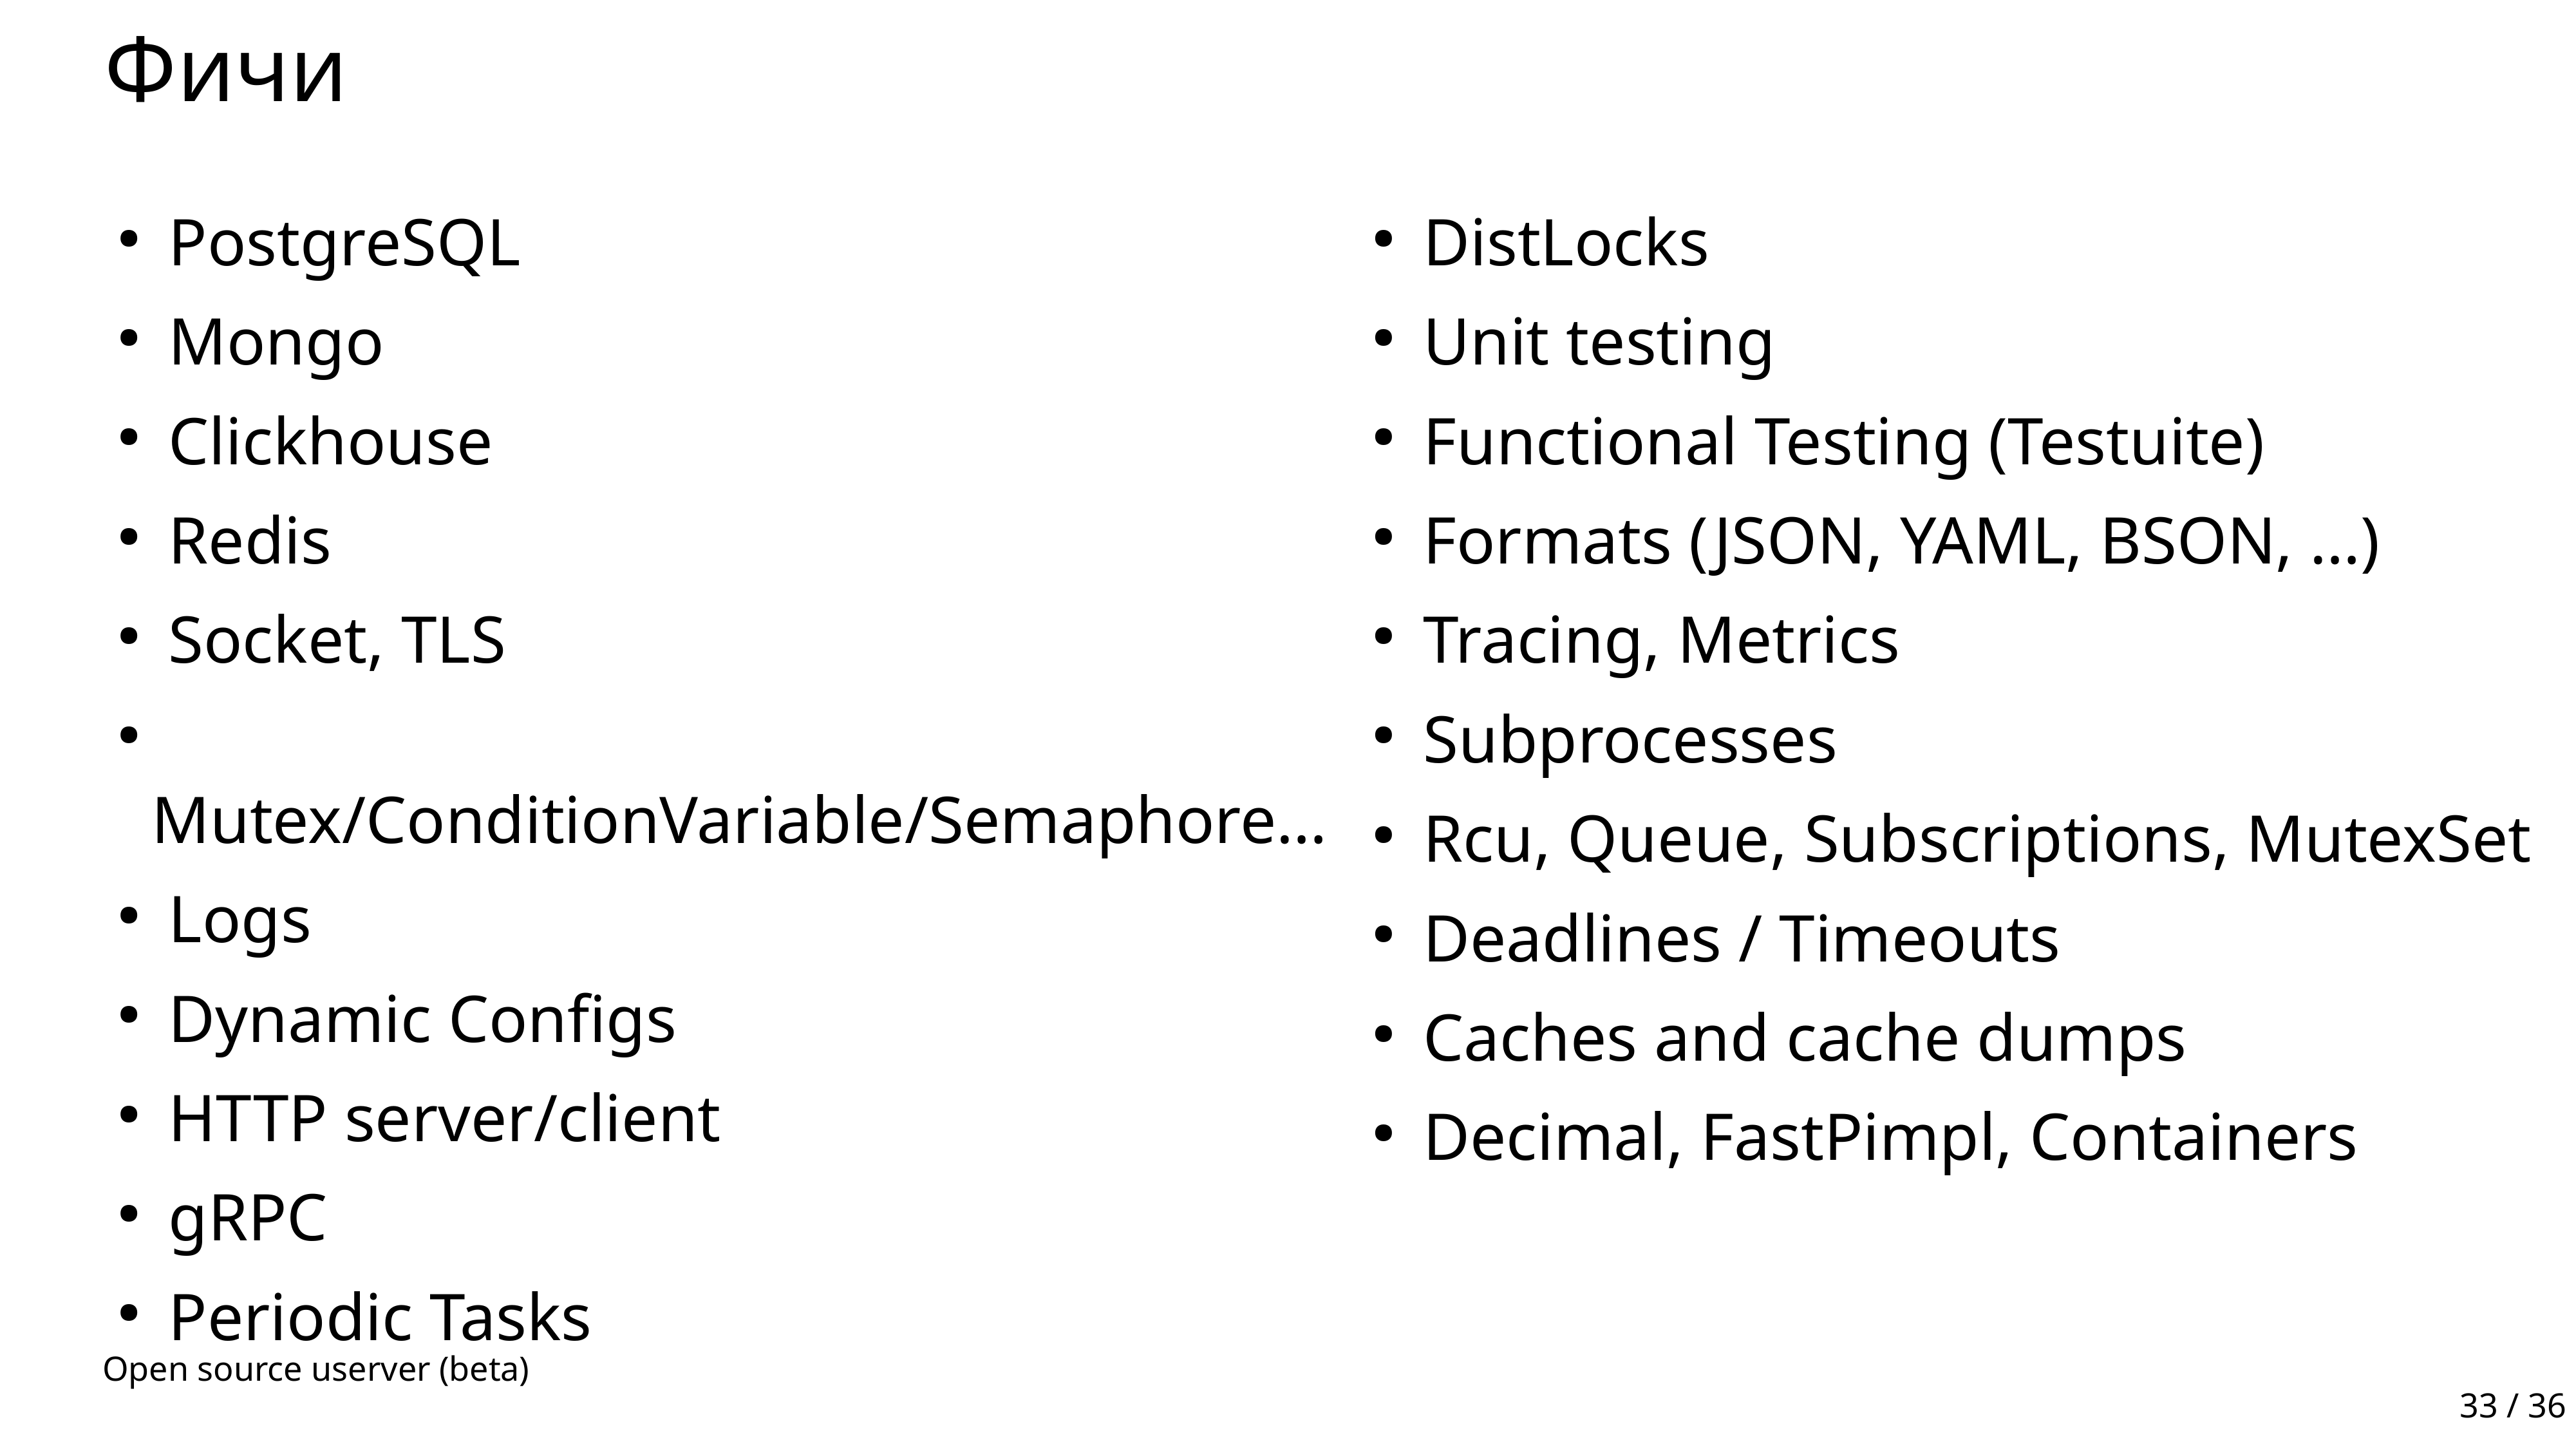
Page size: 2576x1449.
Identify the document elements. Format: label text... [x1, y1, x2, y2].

list Open source userver (beta) [93, 1338, 1190, 1393]
list DistLocks Unit testing Functional Testing (Testuite) Formats (JSON, YAML, BSON, …) Tracing, Metrics Subprocesses Rcu, Queue, Subscriptions, MutexSet Deadlines / Timeouts Caches and cache dumps Decimal, FastPimpl, Containers [1351, 193, 2576, 1361]
list <number> / 36 [1479, 1376, 2576, 1431]
title Фичи [95, 19, 2576, 155]
list PostgreSQL Mongo Clickhouse Redis Socket, TLS Mutex/ConditionVariable/Semaphore… Logs Dynamic Configs HTTP server/client gRPC Periodic Tasks [97, 193, 1343, 1361]
